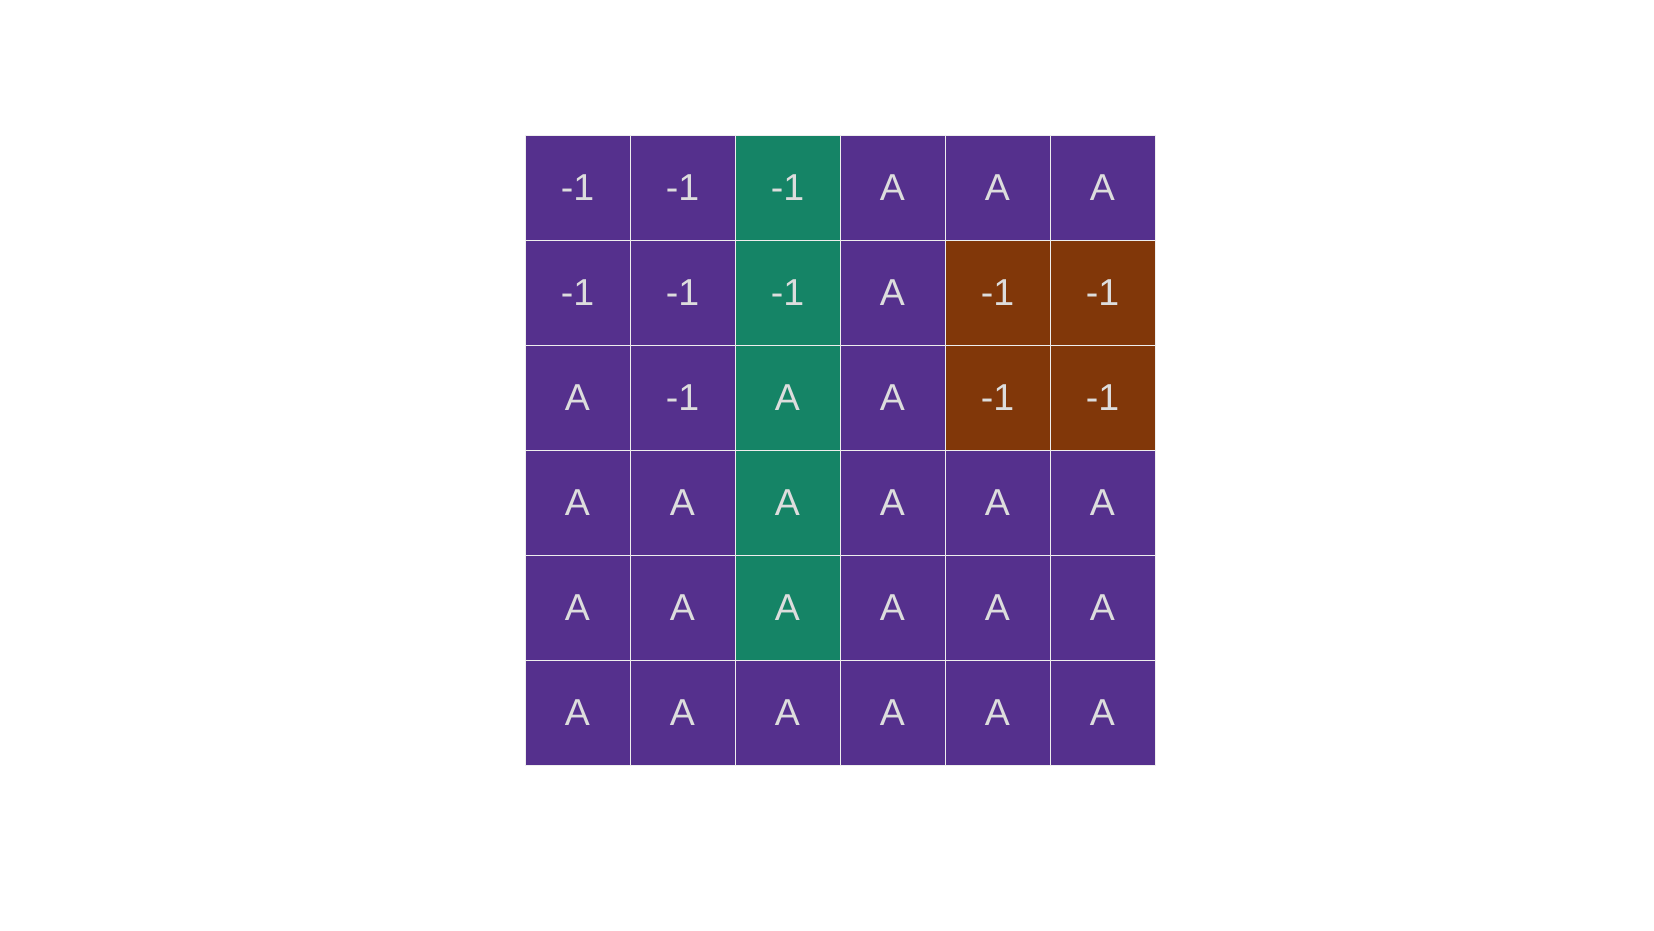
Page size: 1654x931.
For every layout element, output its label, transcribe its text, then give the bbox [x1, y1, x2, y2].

text_box -1 [525, 240, 630, 345]
text_box -1 [1050, 240, 1156, 345]
text_box A [840, 450, 945, 555]
text_box A [735, 450, 840, 555]
text_box A [840, 135, 945, 240]
text_box -1 [630, 345, 735, 450]
text_box -1 [1050, 345, 1156, 450]
text_box A [630, 555, 735, 660]
text_box A [1050, 135, 1156, 240]
text_box -1 [630, 135, 735, 240]
text_box A [525, 555, 630, 660]
text_box -1 [735, 240, 840, 345]
text_box A [630, 450, 735, 555]
text_box A [1050, 555, 1156, 660]
text_box A [525, 450, 630, 555]
text_box -1 [735, 135, 840, 240]
text_box -1 [630, 240, 735, 345]
text_box A [525, 345, 630, 450]
text_box A [525, 660, 630, 766]
text_box A [945, 450, 1050, 555]
text_box -1 [525, 135, 630, 240]
text_box -1 [945, 240, 1050, 345]
text_box A [840, 345, 945, 450]
text_box A [735, 345, 840, 450]
text_box A [840, 555, 945, 660]
text_box -1 [945, 345, 1050, 450]
text_box A [945, 555, 1050, 660]
text_box A [630, 660, 735, 766]
text_box A [840, 660, 945, 766]
text_box A [945, 135, 1050, 240]
text_box A [840, 240, 945, 345]
text_box A [735, 555, 840, 660]
text_box A [1050, 660, 1156, 766]
text_box A [1050, 450, 1156, 555]
text_box A [945, 660, 1050, 766]
text_box A [735, 660, 840, 766]
